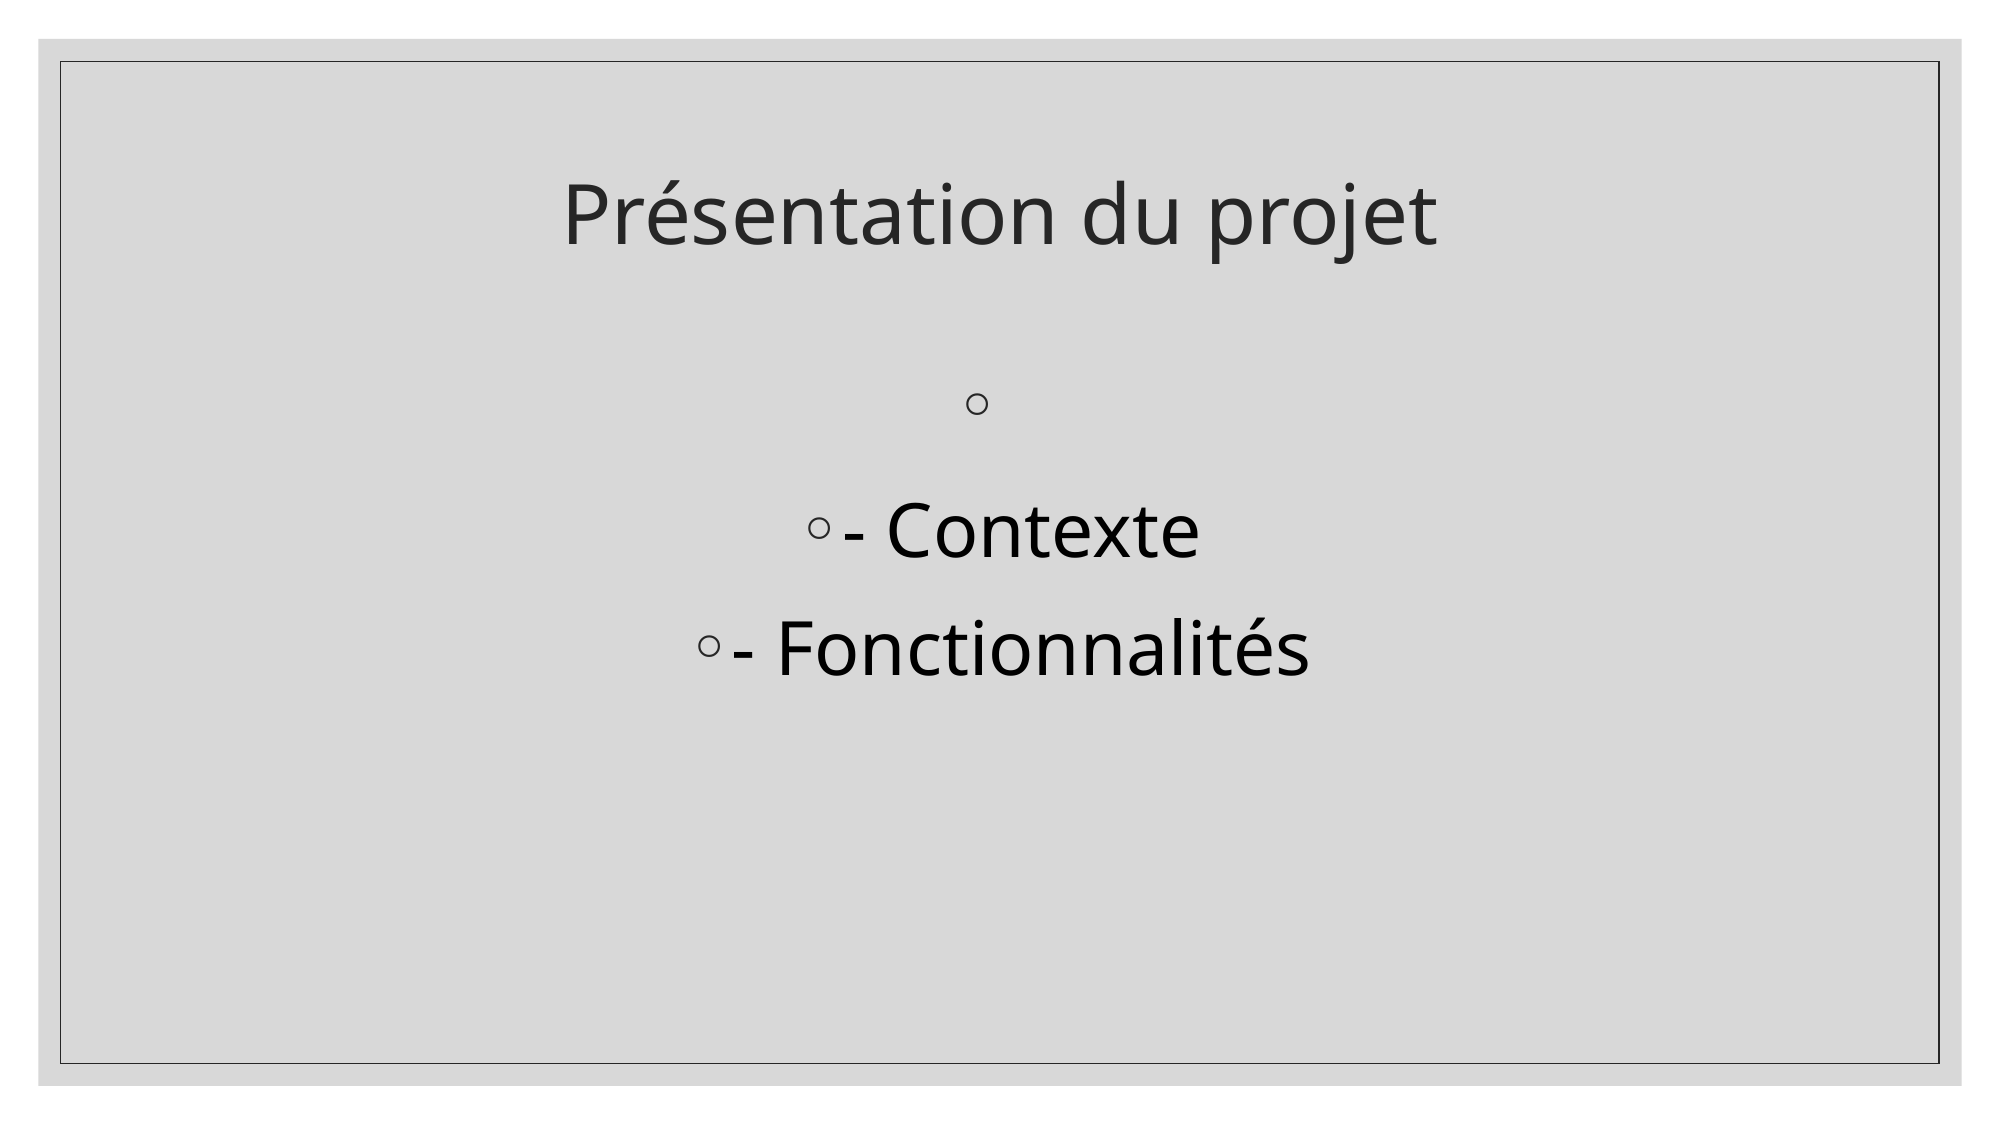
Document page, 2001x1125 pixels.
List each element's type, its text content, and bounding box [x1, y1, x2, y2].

title Présentation du projet [174, 105, 1825, 331]
list - Contexte - Fonctionnalités [174, 345, 1825, 977]
